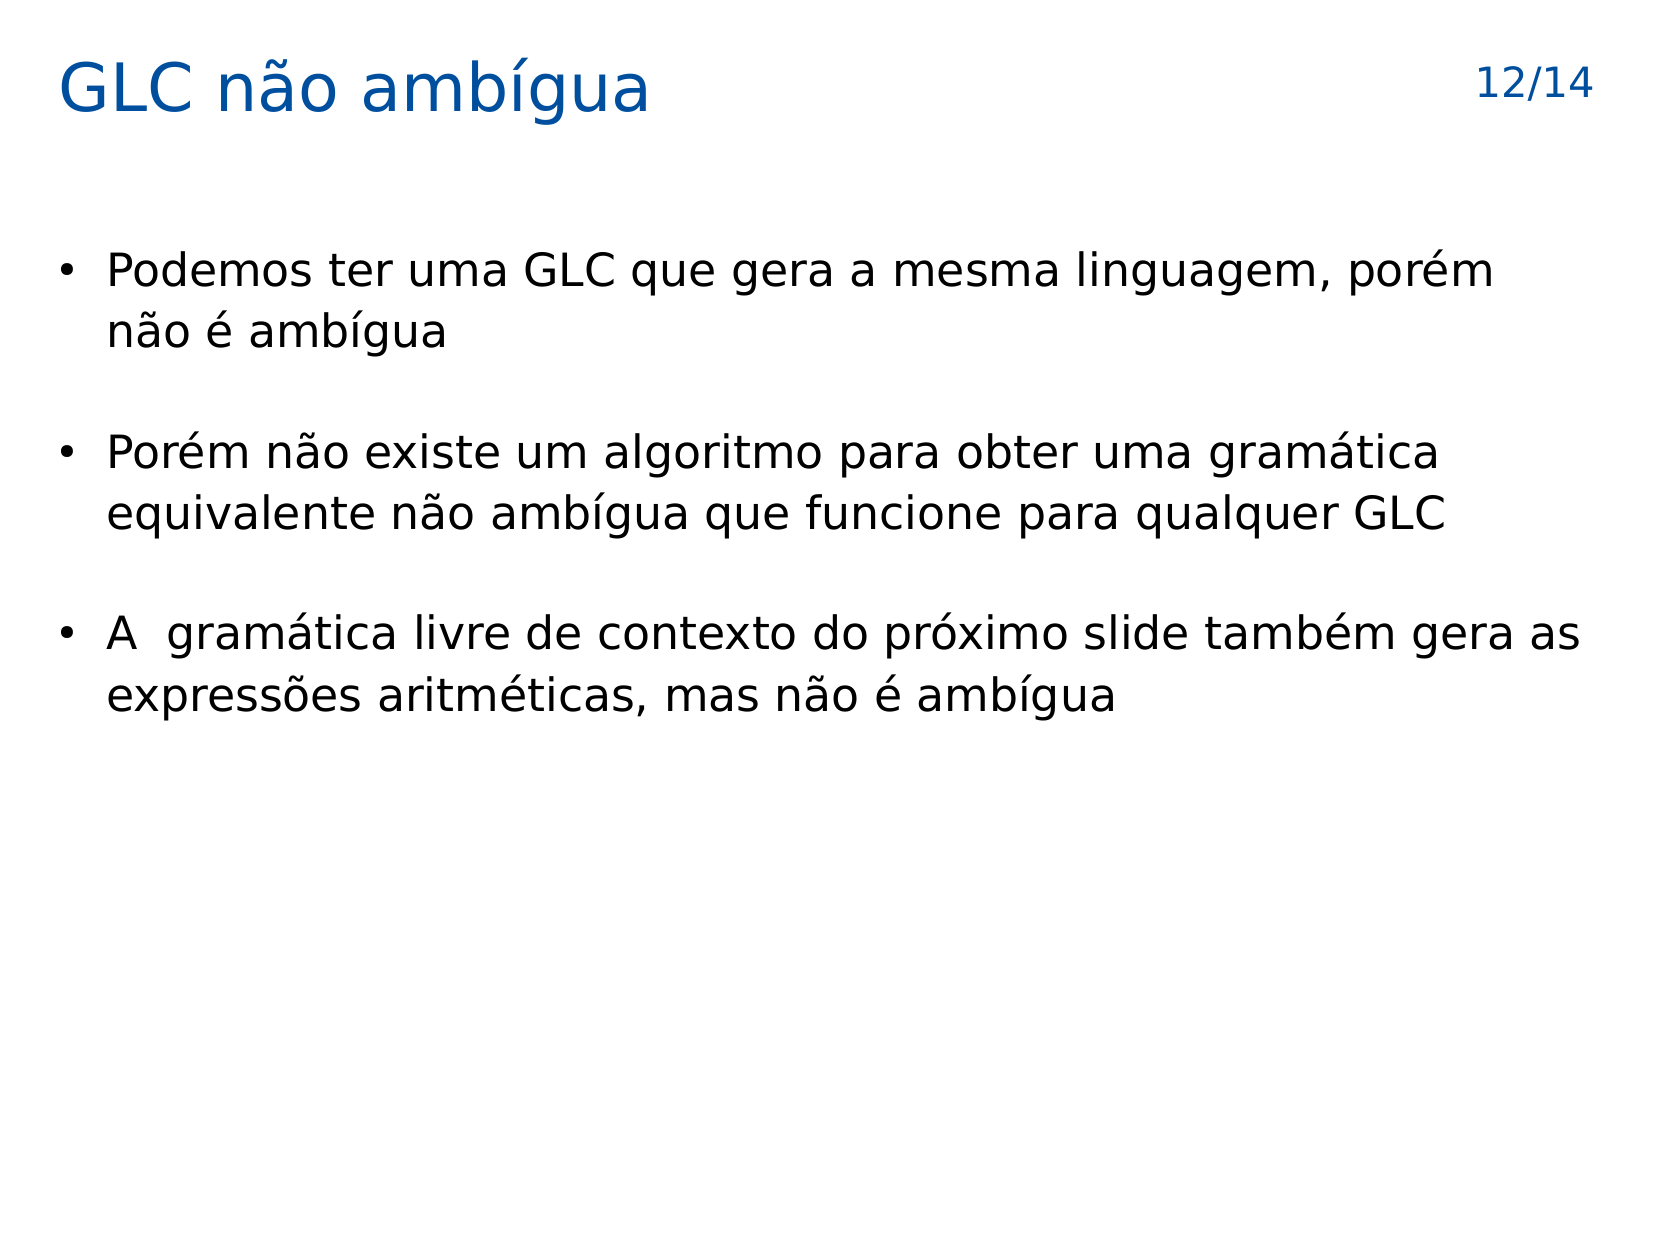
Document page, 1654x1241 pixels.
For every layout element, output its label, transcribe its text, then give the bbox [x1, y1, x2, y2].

title GLC não ambígua [59, 29, 1625, 148]
list Podemos ter uma GLC que gera a mesma linguagem, porém não é ambígua Porém não existe um algoritmo para obter uma gramática equivalente não ambígua que funcione para qualquer GLC A gramática livre de contexto do próximo slide também gera as expressões aritméticas, mas não é ambígua [59, 236, 1595, 1211]
